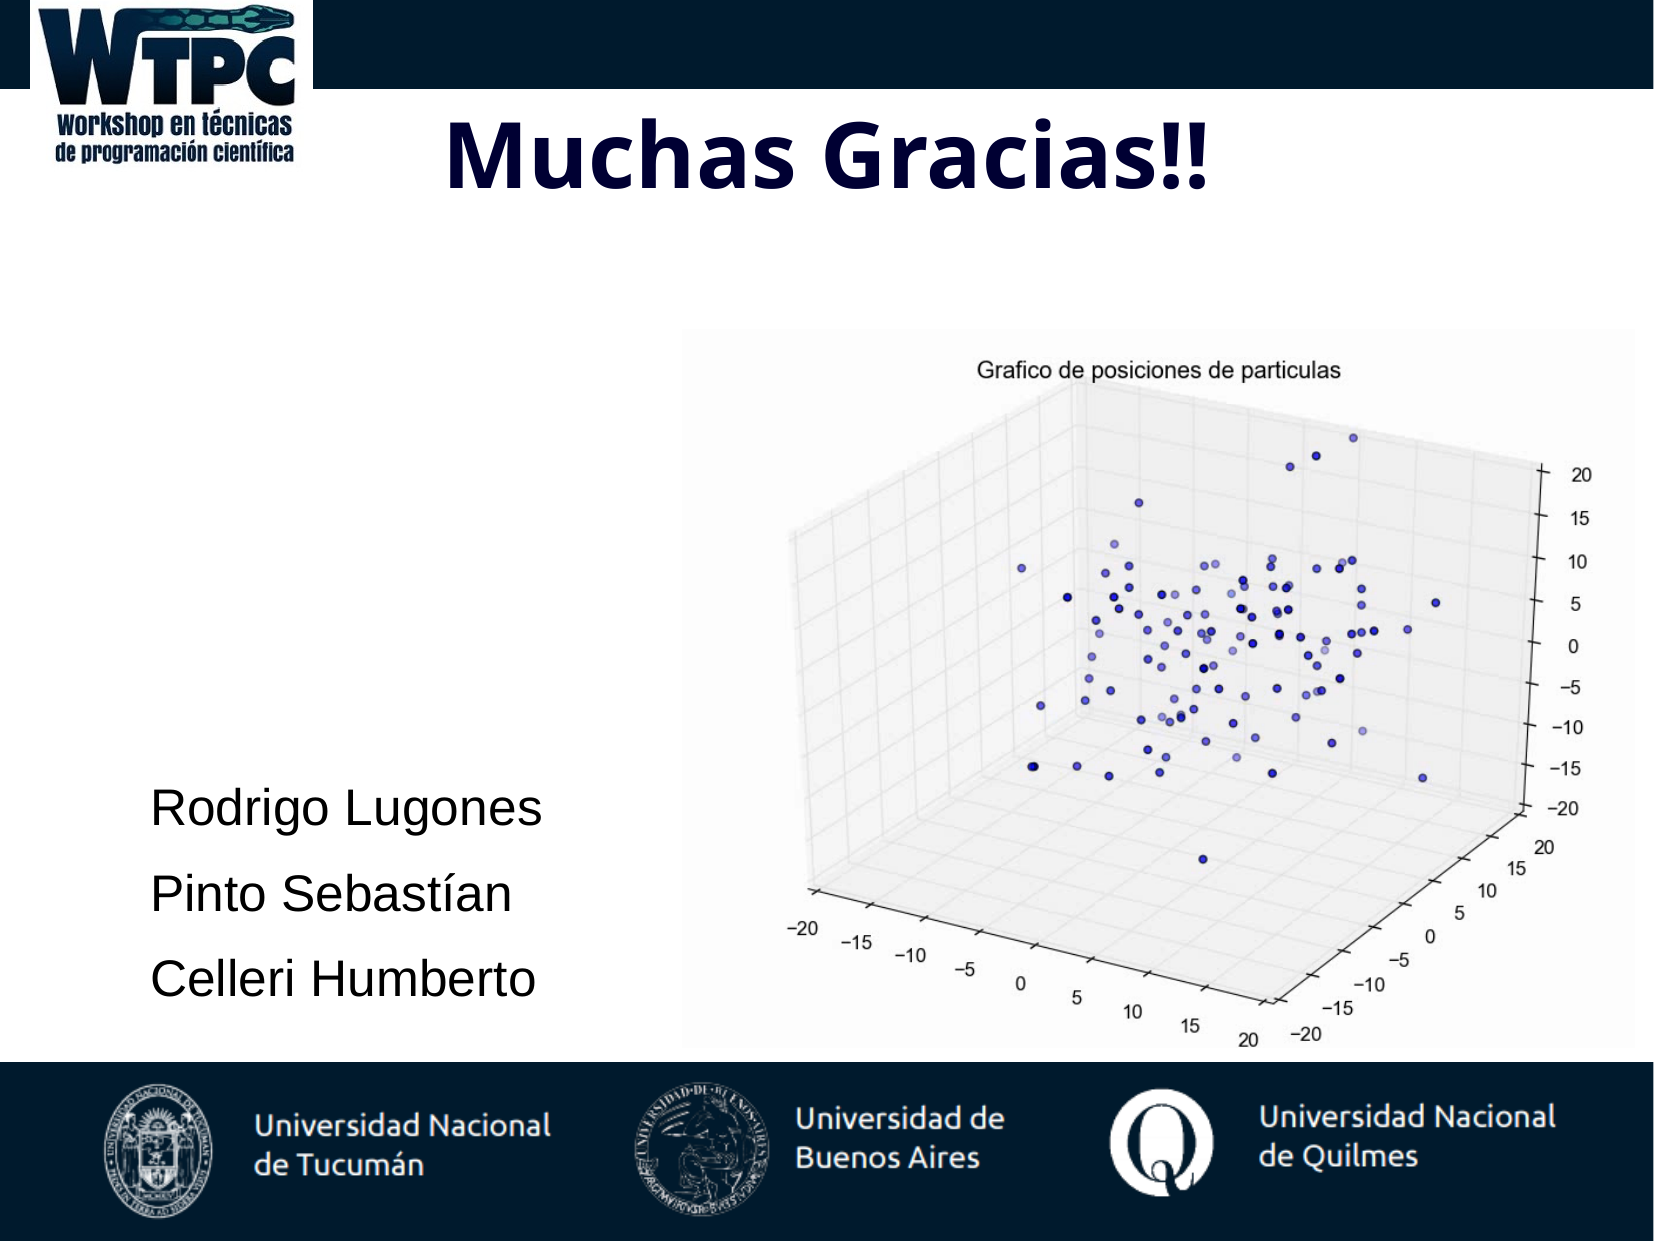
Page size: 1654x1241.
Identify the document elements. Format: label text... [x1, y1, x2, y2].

picture [0, 0, 1654, 175]
title Muchas Gracias!! [82, 49, 1571, 257]
text_box [681, 328, 1636, 1049]
list Rodrigo Lugones Pinto Sebastían Celleri Humberto [82, 778, 1571, 1010]
picture [0, 1062, 1654, 1241]
